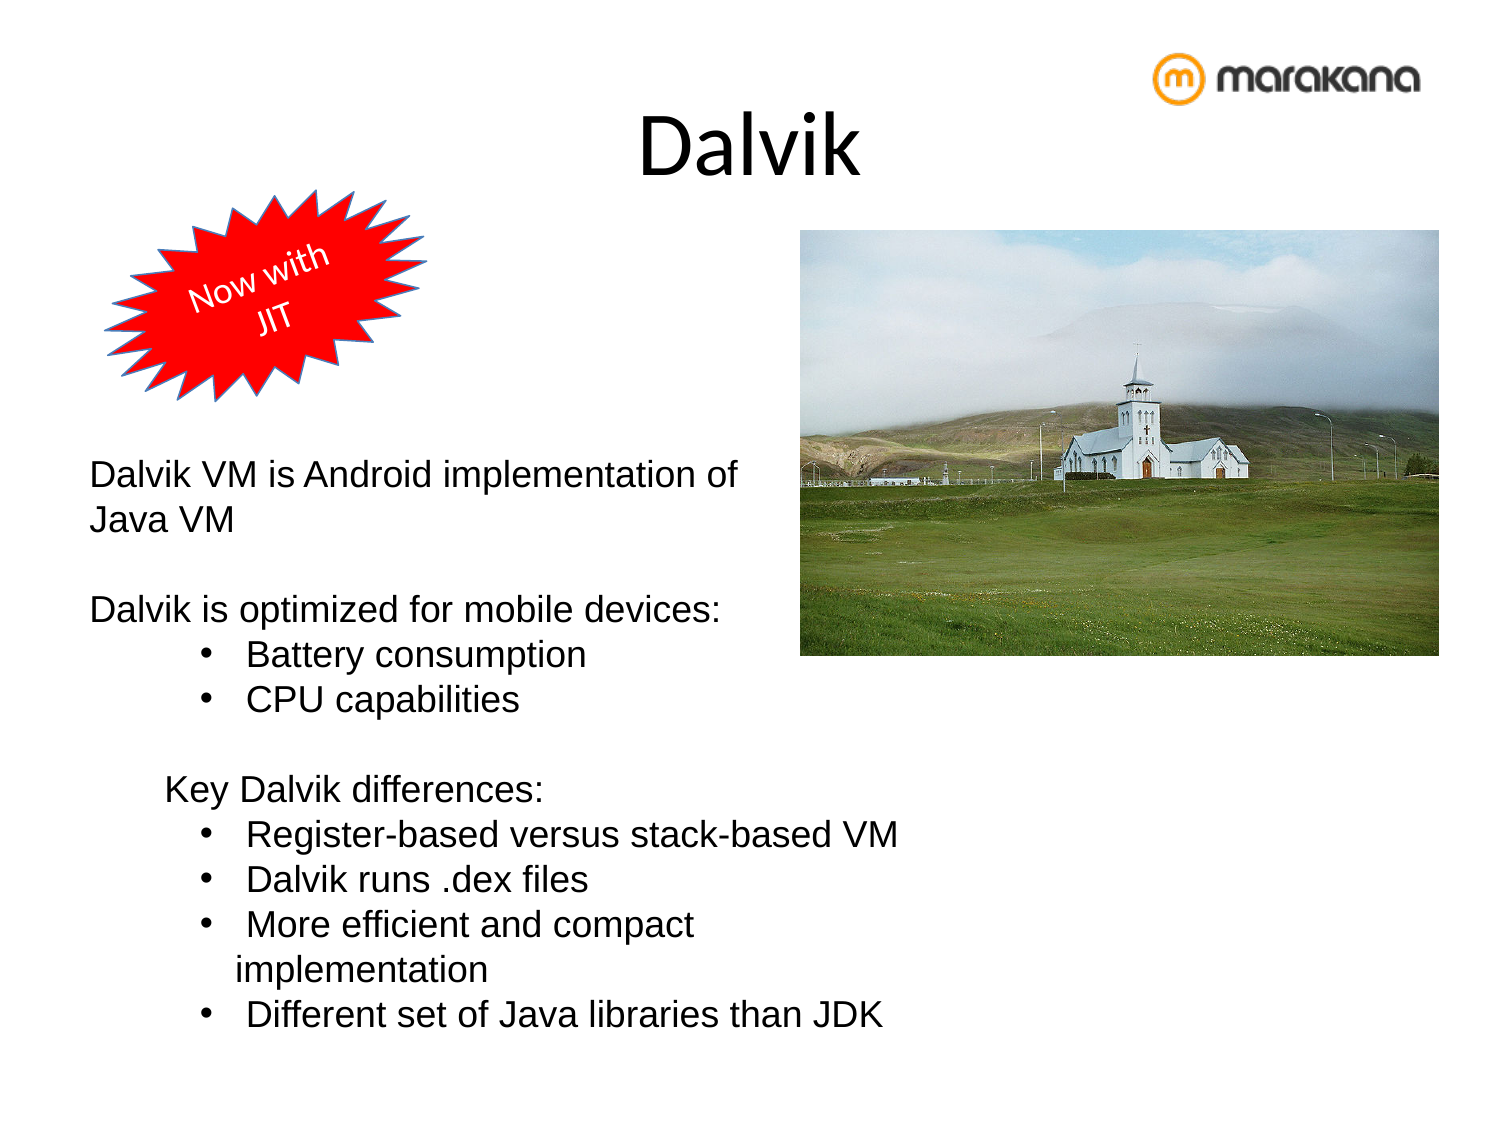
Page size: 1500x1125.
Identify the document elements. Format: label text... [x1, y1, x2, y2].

picture [800, 230, 1439, 656]
text_box Now with JIT [104, 190, 427, 402]
title Dalvik [75, 45, 1425, 233]
text_box Dalvik VM is Android implementation of Java VM Dalvik is optimized for mobile devices: Battery consumption CPU capabilities Key Dalvik differences: Register-based versus stack-based VM Dalvik runs .dex files More efficient and compact implementation Different set of Java libraries than JDK [74, 443, 950, 1043]
